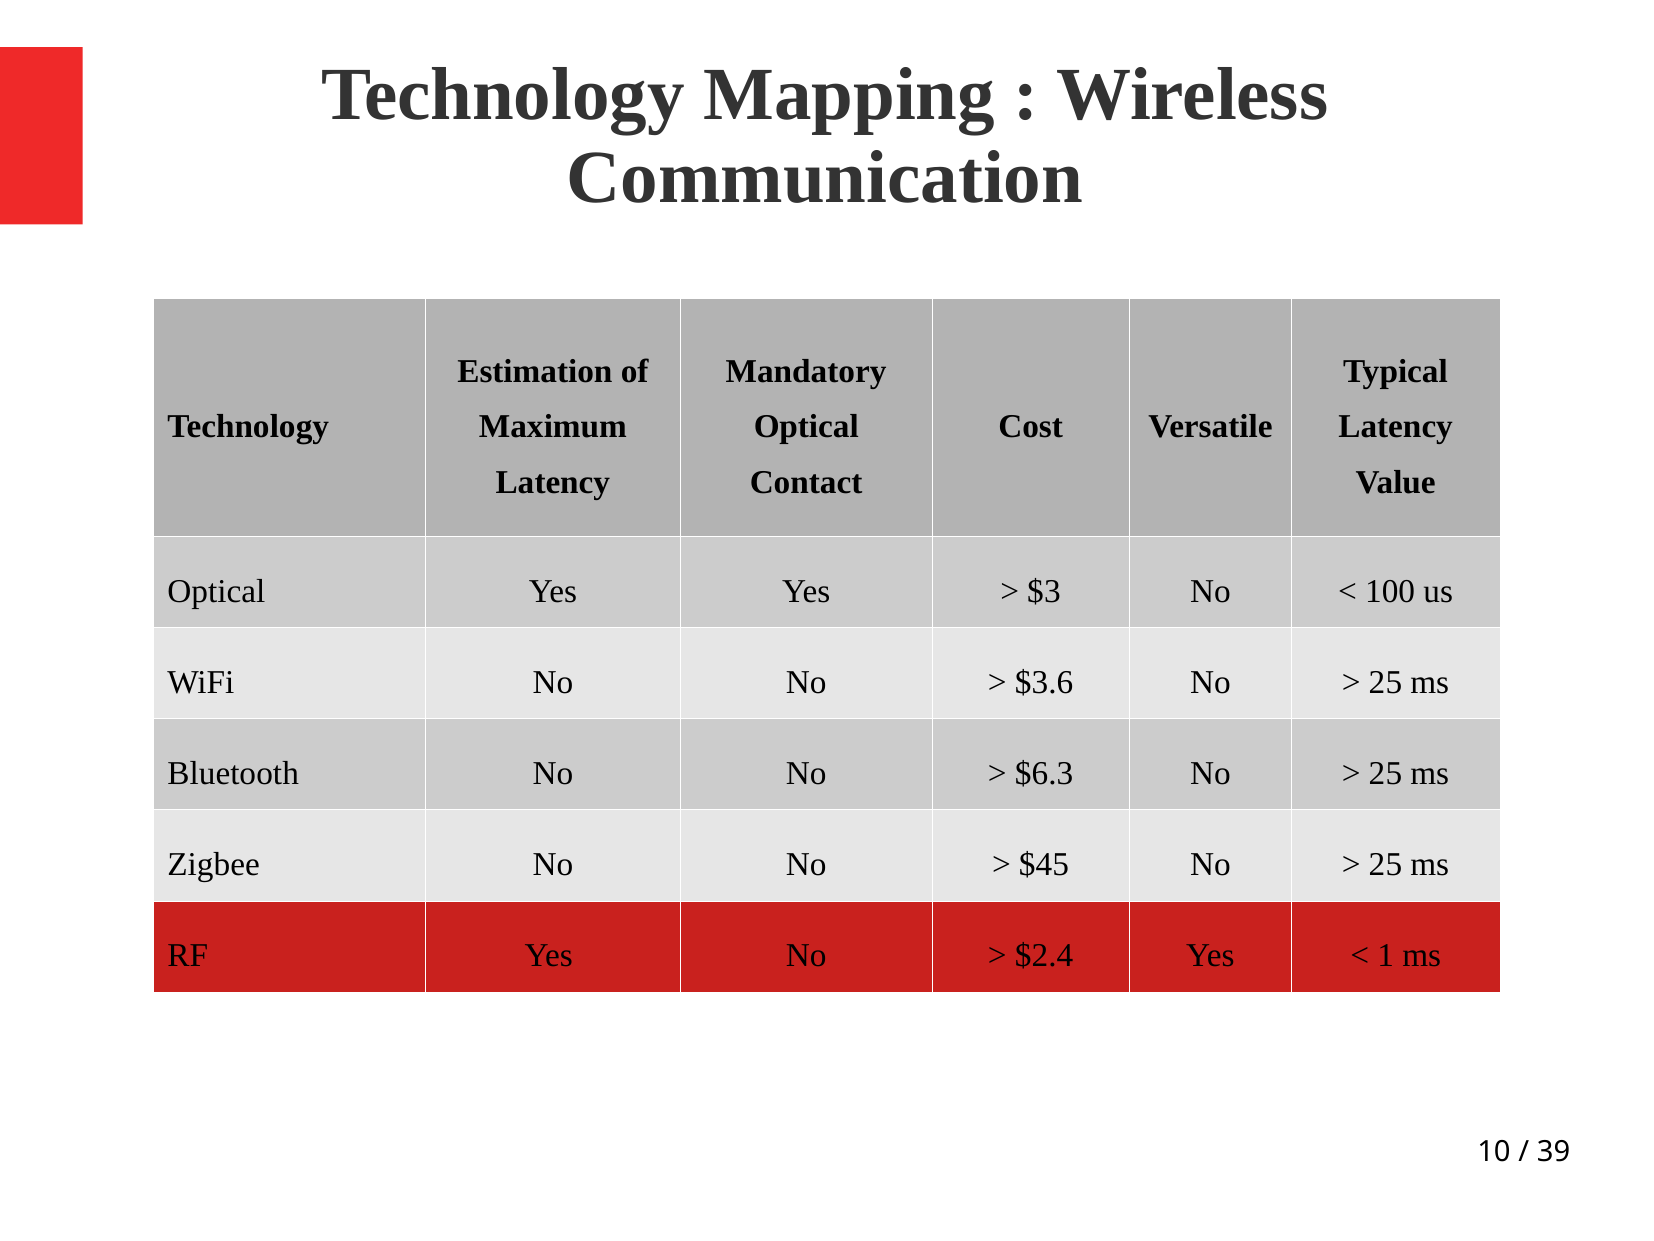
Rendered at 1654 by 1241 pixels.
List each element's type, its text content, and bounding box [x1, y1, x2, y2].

table_cell > 25 ms [1292, 810, 1500, 901]
table_header Cost [933, 299, 1129, 536]
table_header Estimation of Maximum Latency [426, 299, 680, 536]
table_cell Optical [154, 537, 425, 627]
table_cell Yes [426, 537, 680, 627]
table_cell No [681, 719, 932, 809]
table_cell No [681, 902, 932, 992]
table_cell RF [154, 902, 425, 992]
table_cell < 1 ms [1292, 902, 1500, 992]
table_cell No [1130, 537, 1291, 627]
table_cell No [1130, 628, 1291, 718]
table_cell Yes [426, 902, 680, 992]
table_cell > $6.3 [933, 719, 1129, 809]
title Technology Mapping : Wireless Communication [150, 46, 1501, 226]
table_cell No [681, 810, 932, 901]
table_cell No [1130, 719, 1291, 809]
table_cell No [426, 719, 680, 809]
table_cell No [681, 628, 932, 718]
table_cell No [426, 810, 680, 901]
table_cell > $3.6 [933, 628, 1129, 718]
table_cell WiFi [154, 628, 425, 718]
table_header Mandatory Optical Contact [681, 299, 932, 536]
table_cell No [1130, 810, 1291, 901]
table_cell Bluetooth [154, 719, 425, 809]
table_cell < 100 us [1292, 537, 1500, 627]
table_header Technology [154, 299, 425, 536]
table_cell > $45 [933, 810, 1129, 901]
table_header Versatile [1130, 299, 1291, 536]
table_cell > 25 ms [1292, 628, 1500, 718]
table_cell > $3 [933, 537, 1129, 627]
table_cell Yes [1130, 902, 1291, 992]
table_cell No [426, 628, 680, 718]
table_cell > $2.4 [933, 902, 1129, 992]
table_cell Zigbee [154, 810, 425, 901]
table_cell Yes [681, 537, 932, 627]
table_cell > 25 ms [1292, 719, 1500, 809]
table_header Typical Latency Value [1292, 299, 1500, 536]
